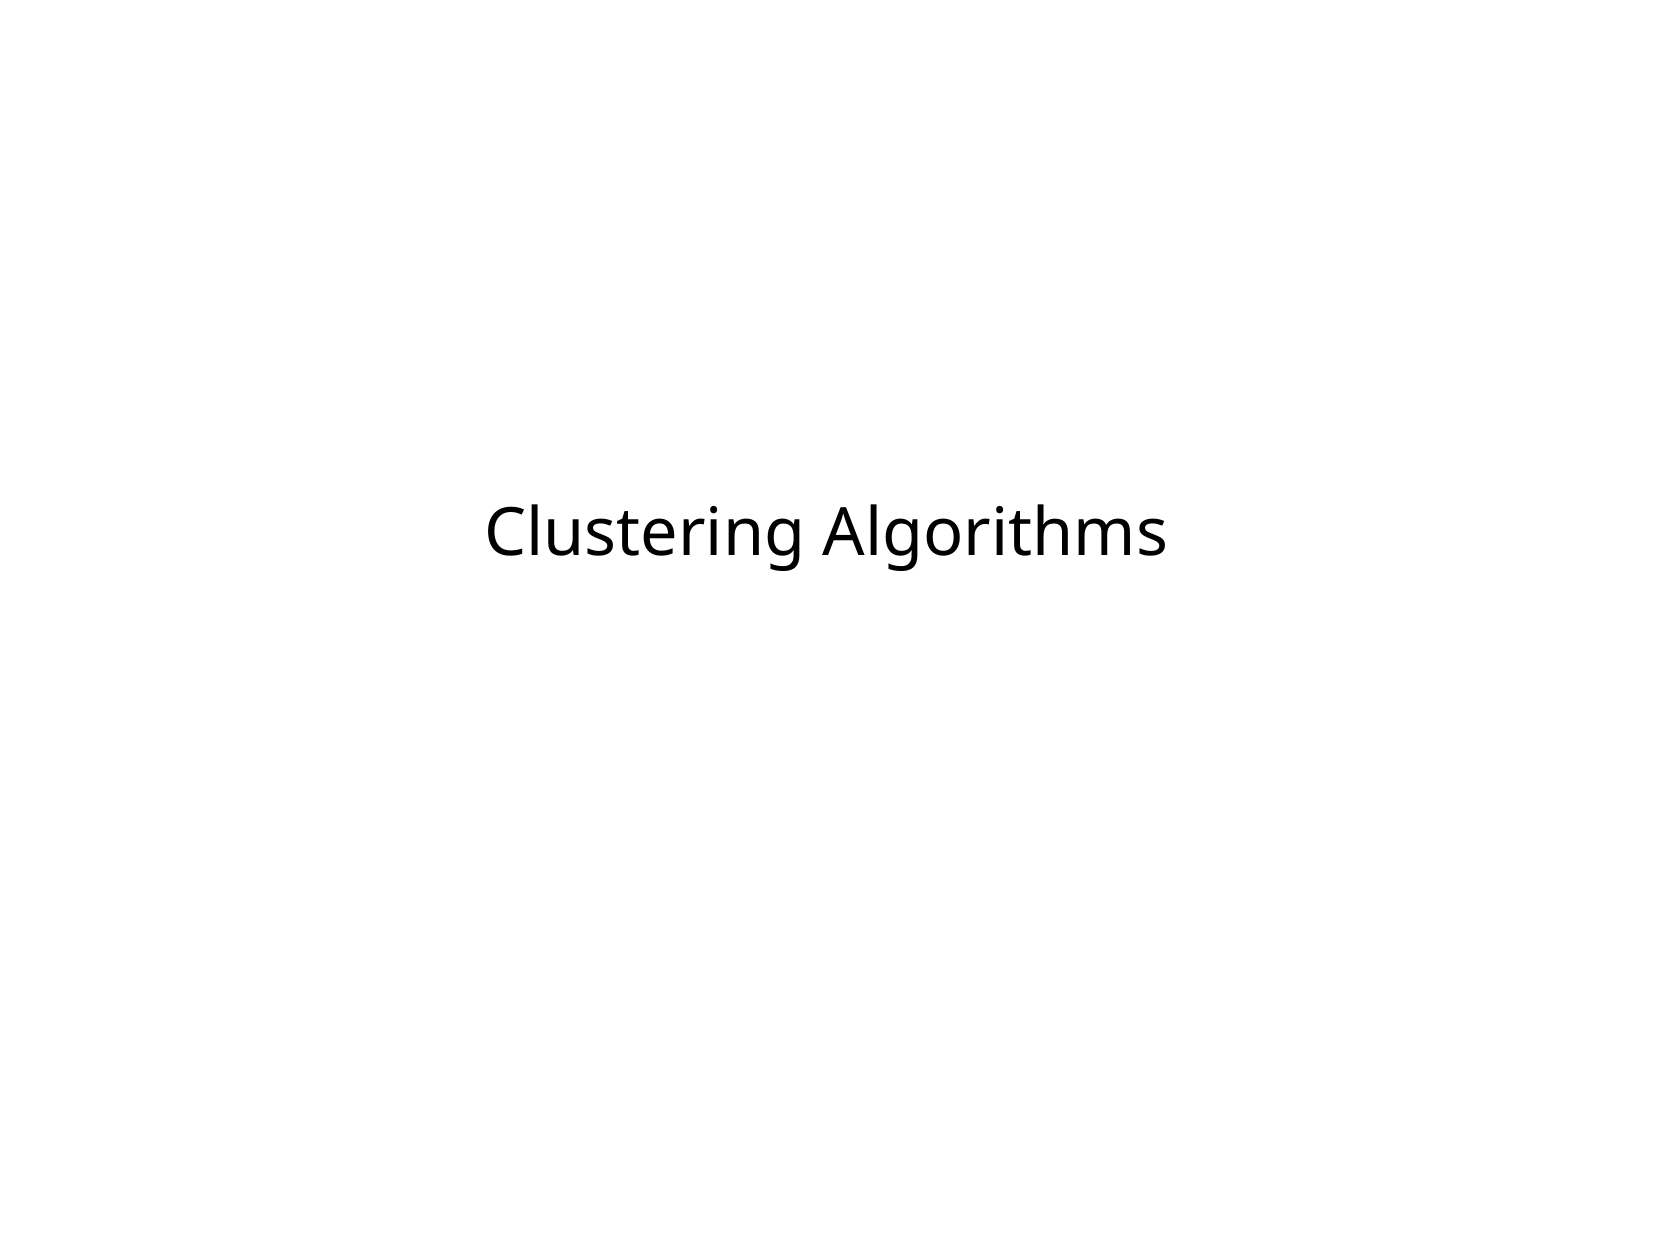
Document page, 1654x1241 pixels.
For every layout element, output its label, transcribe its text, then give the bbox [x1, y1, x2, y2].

subtitle Clustering Algorithms [82, 49, 1571, 1010]
